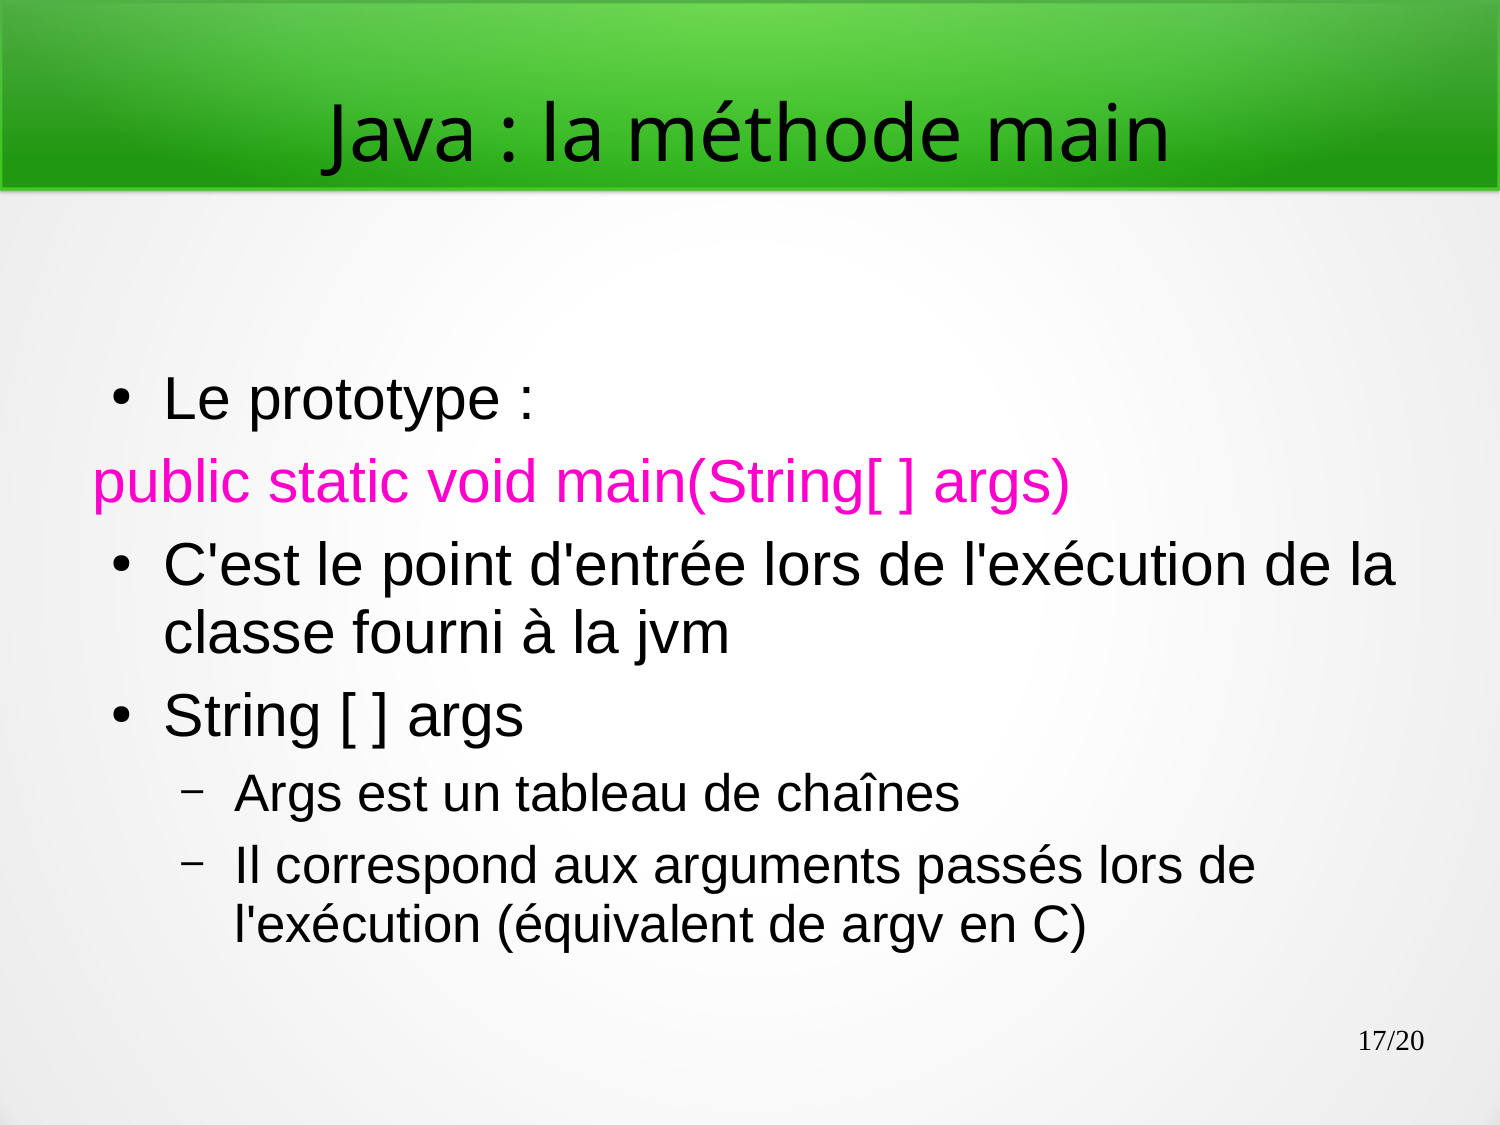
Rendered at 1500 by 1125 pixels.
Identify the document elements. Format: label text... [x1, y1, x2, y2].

text_box Java : la méthode main [0, 68, 1500, 193]
list Le prototype : public static void main(String[ ] args) C'est le point d'entrée lors de l'exécution de la classe fourni à la jvm String [ ] args Args est un tableau de chaînes Il correspond aux arguments passés lors de l'exécution (équivalent de argv en C) [92, 364, 1405, 1064]
